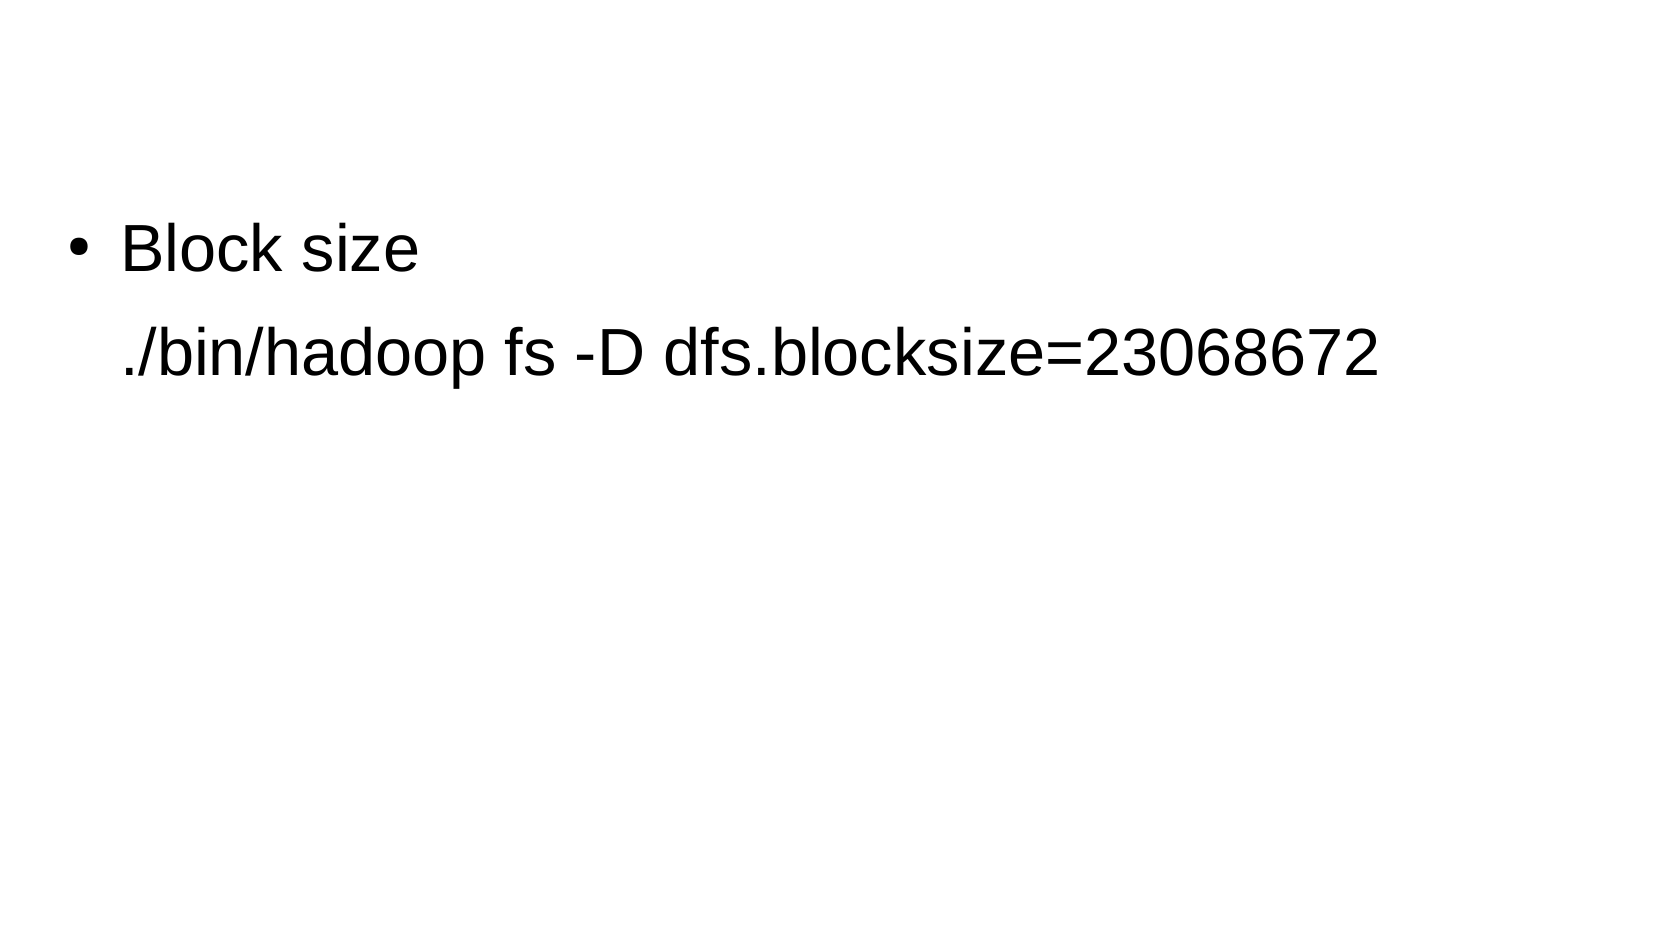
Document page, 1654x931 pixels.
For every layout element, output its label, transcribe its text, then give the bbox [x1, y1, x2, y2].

list Block size ./bin/hadoop fs -D dfs.blocksize=23068672 [49, 210, 1538, 751]
